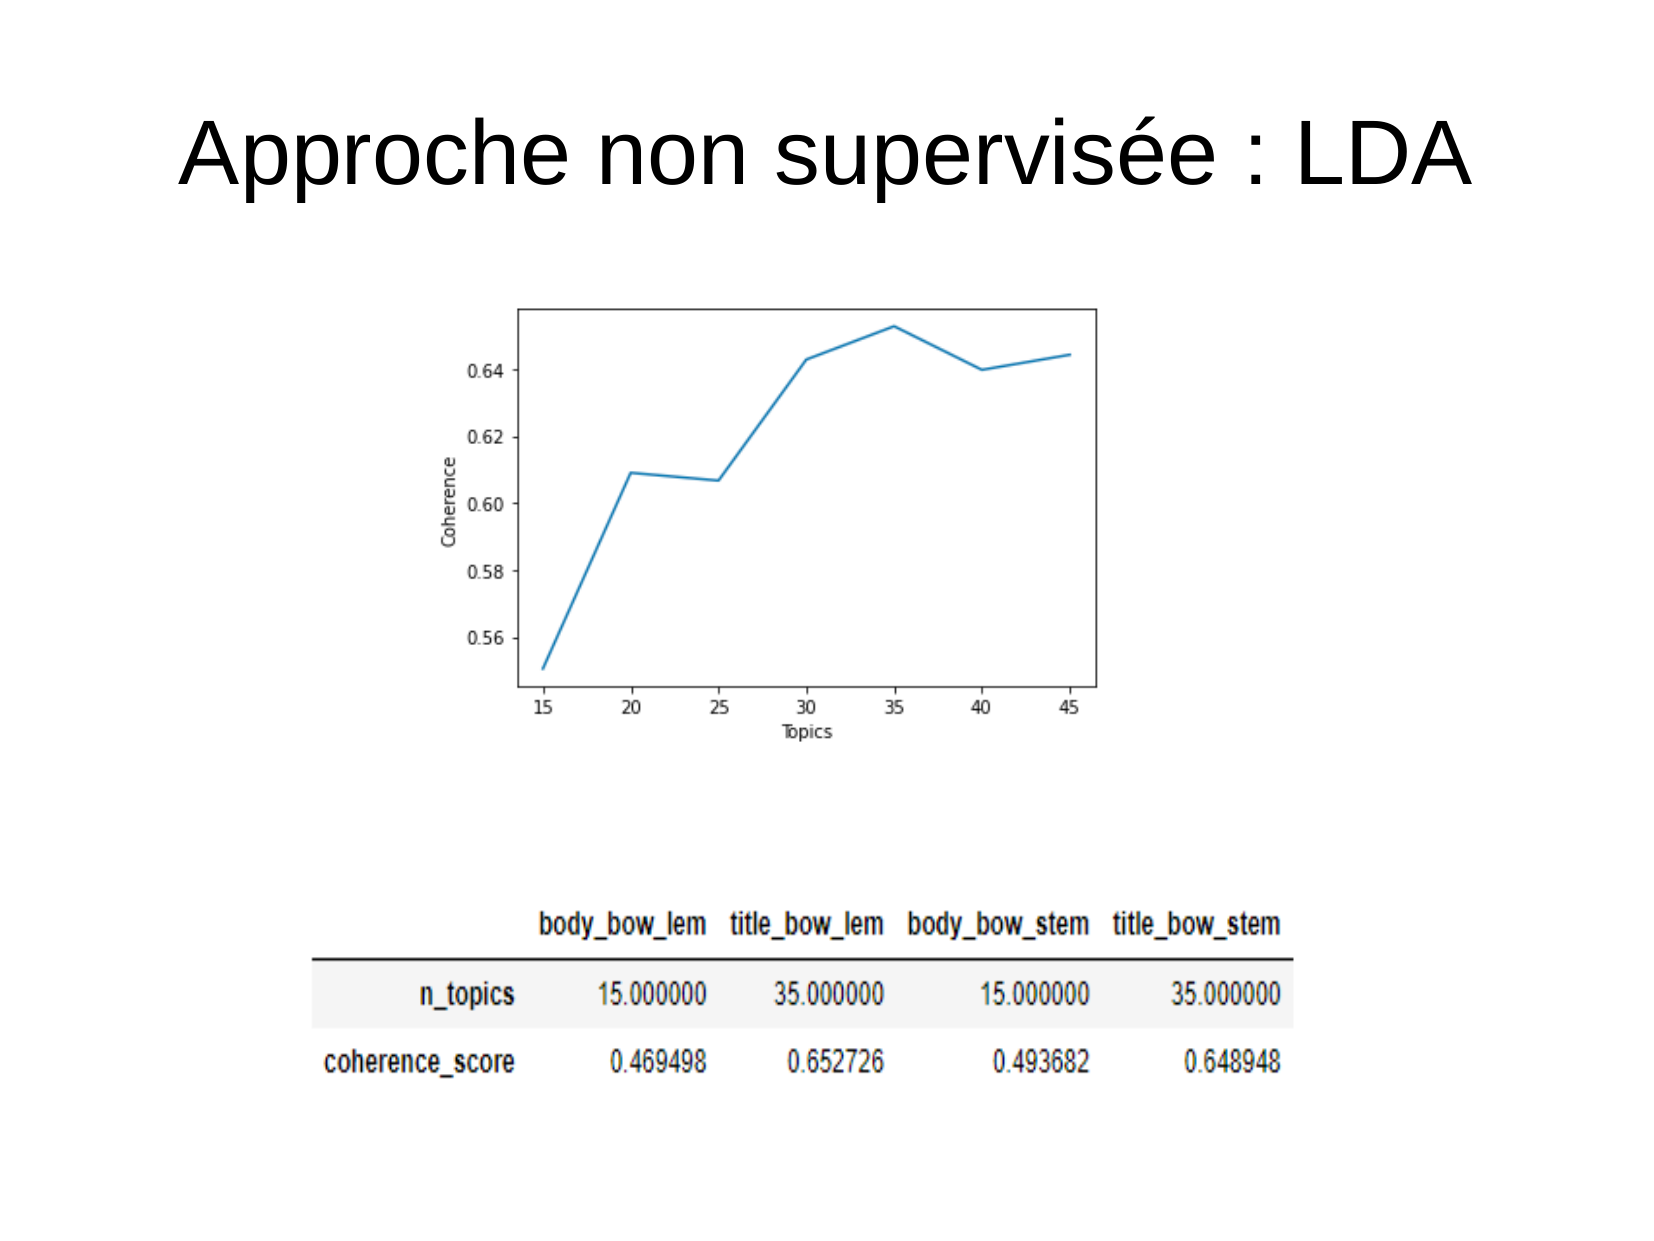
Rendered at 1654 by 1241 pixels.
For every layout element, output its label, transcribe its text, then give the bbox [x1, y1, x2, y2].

picture [419, 295, 1146, 761]
title Approche non supervisée : LDA [82, 49, 1571, 257]
picture [295, 873, 1323, 1146]
